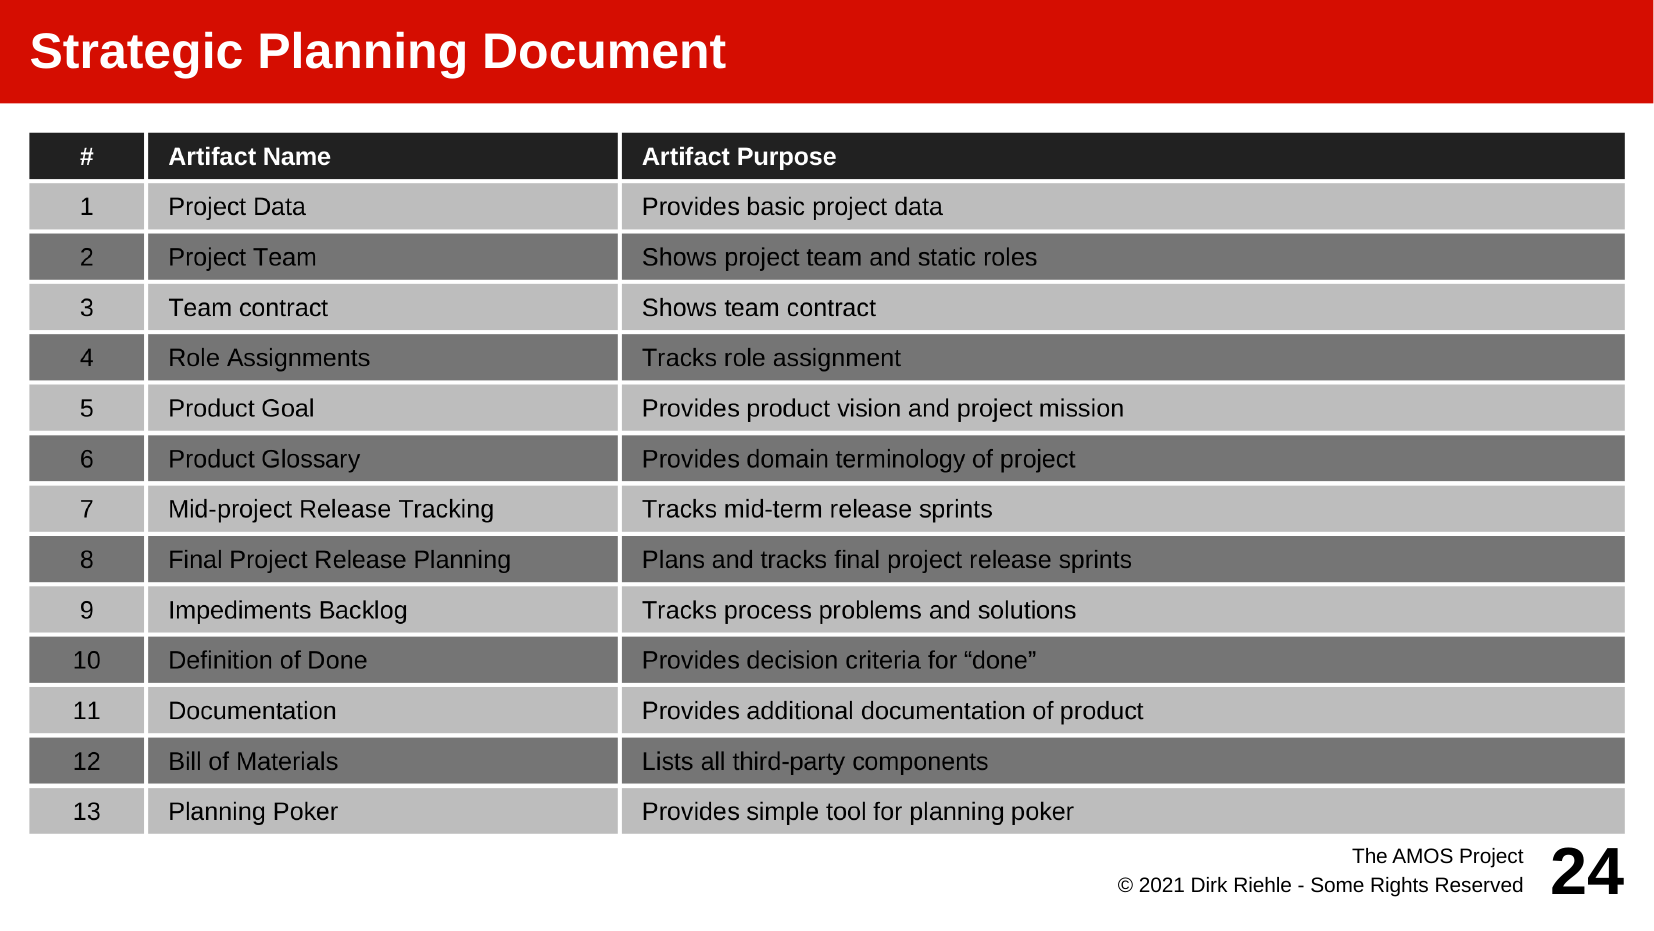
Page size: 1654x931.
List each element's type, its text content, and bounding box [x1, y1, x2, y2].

picture [29, 132, 1625, 834]
title Strategic Planning Document [0, 0, 1654, 104]
